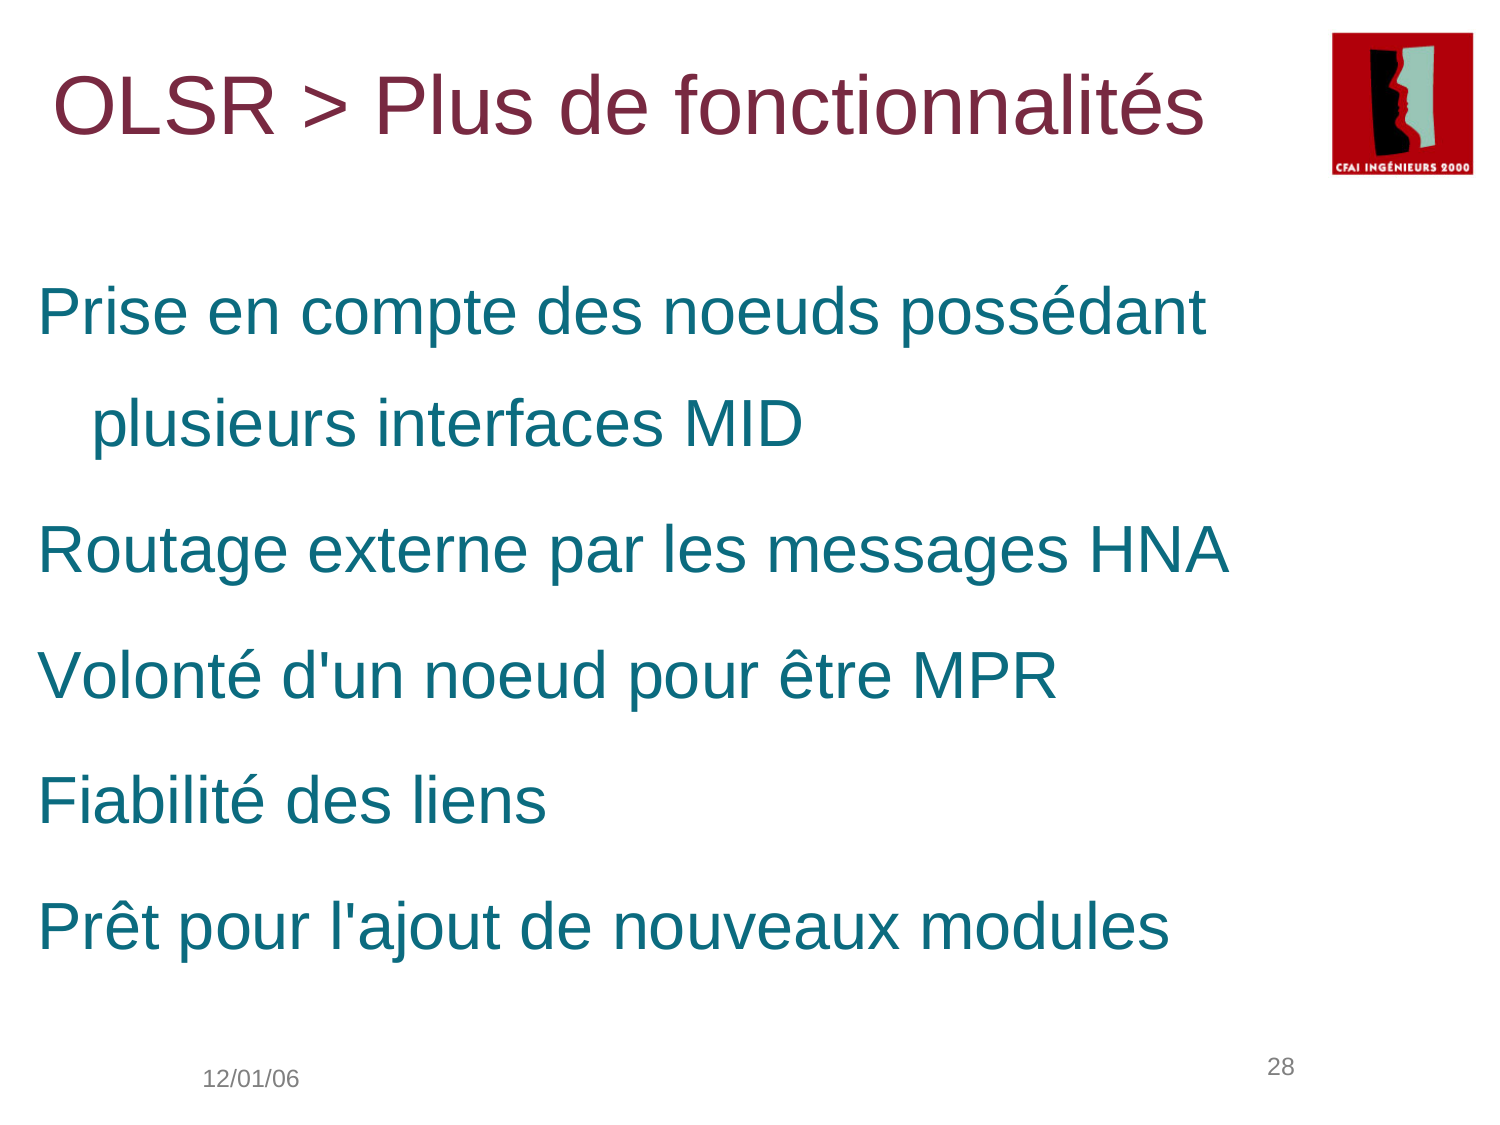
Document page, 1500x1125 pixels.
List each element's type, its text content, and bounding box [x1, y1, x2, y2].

title OLSR > Plus de fonctionnalités [37, 20, 1326, 204]
list Prise en compte des noeuds possédant plusieurs interfaces MID Routage externe par les messages HNA Volonté d'un noeud pour être MPR Fiabilité des liens Prêt pour l'ajout de nouveaux modules [37, 236, 1463, 927]
picture [1328, 29, 1477, 178]
